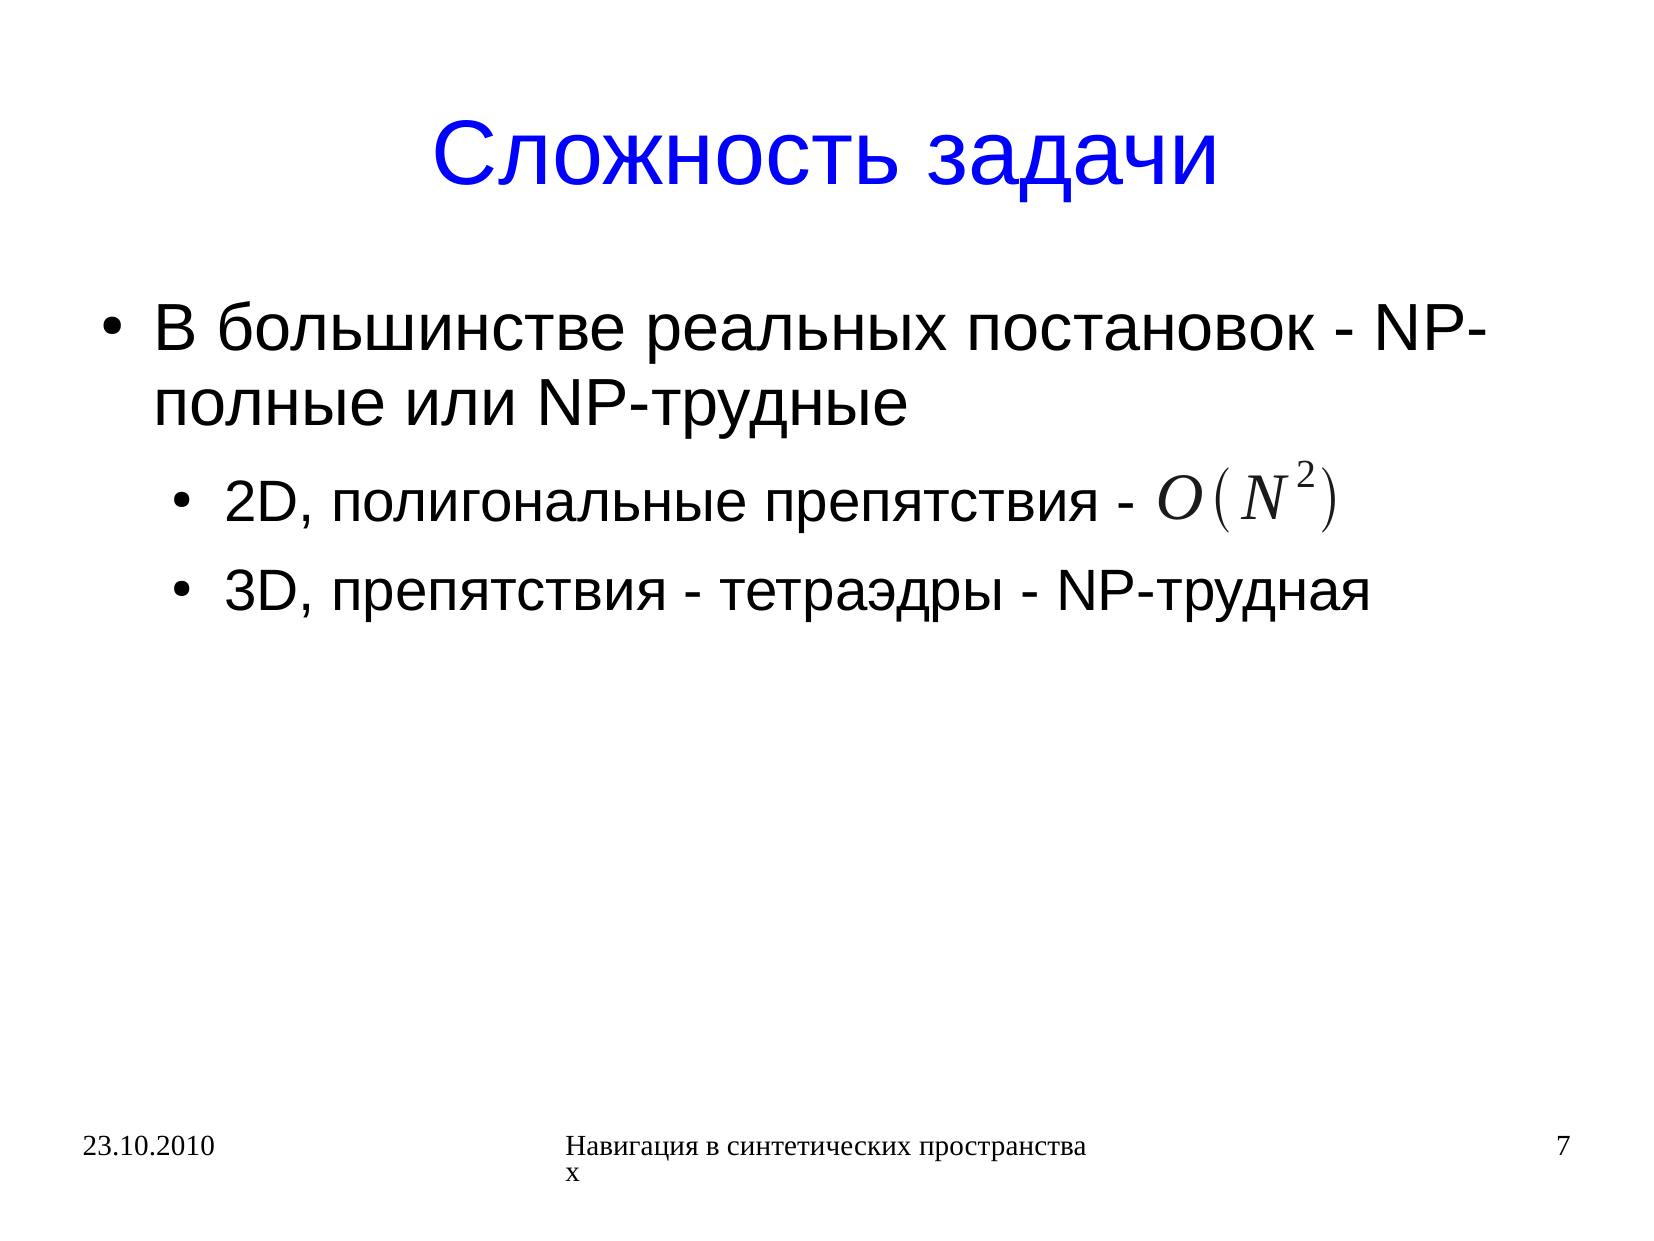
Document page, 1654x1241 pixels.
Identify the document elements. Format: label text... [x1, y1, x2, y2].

title Сложность задачи [82, 49, 1571, 257]
list В большинстве реальных постановок - NP-полные или NP-трудные 2D, полигональные препятствия - 3D, препятствия - тетраэдры - NP-трудная [82, 290, 1571, 1109]
chart [1149, 451, 1347, 537]
